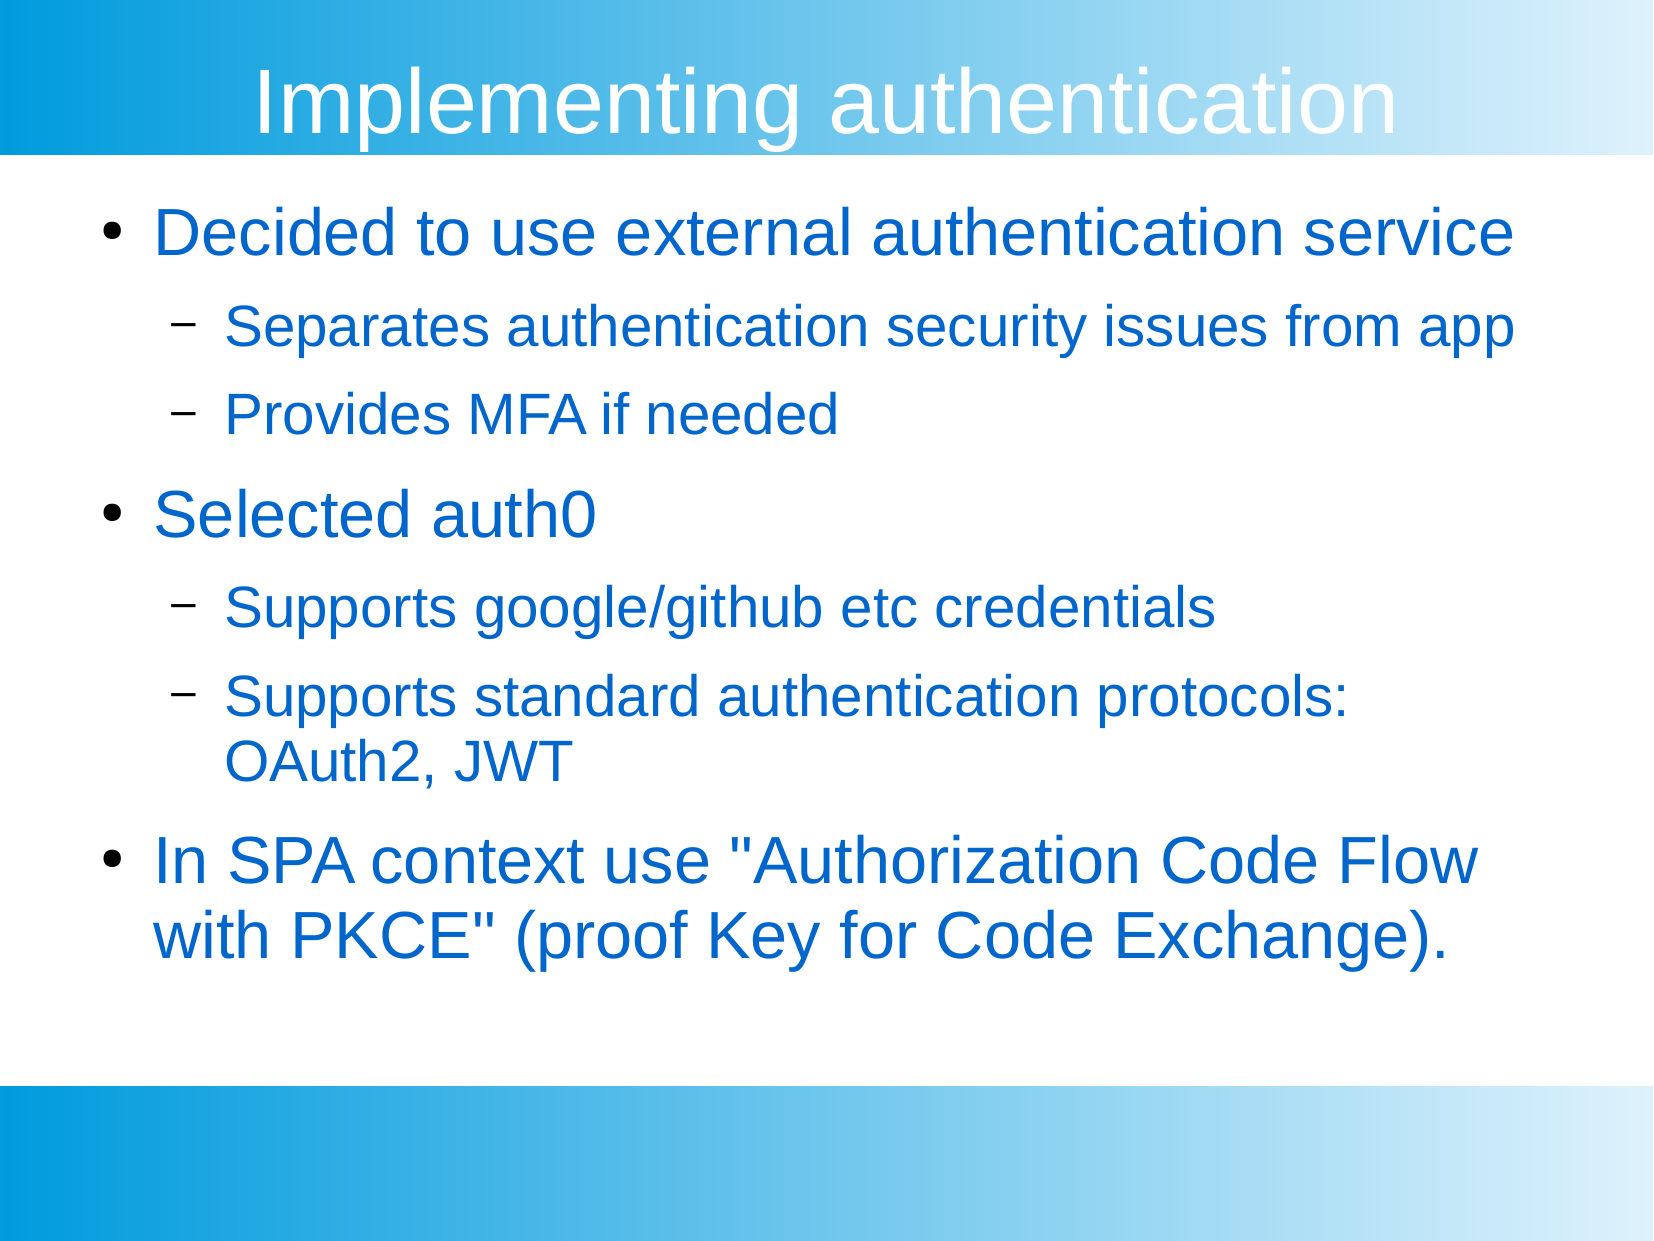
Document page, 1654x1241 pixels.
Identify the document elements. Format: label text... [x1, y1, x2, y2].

list Decided to use external authentication service Separates authentication security issues from app Provides MFA if needed Selected auth0 Supports google/github etc credentials Supports standard authentication protocols: OAuth2, JWT In SPA context use "Authorization Code Flow with PKCE" (proof Key for Code Exchange). [82, 195, 1571, 1010]
title Implementing authentication [82, 49, 1571, 155]
